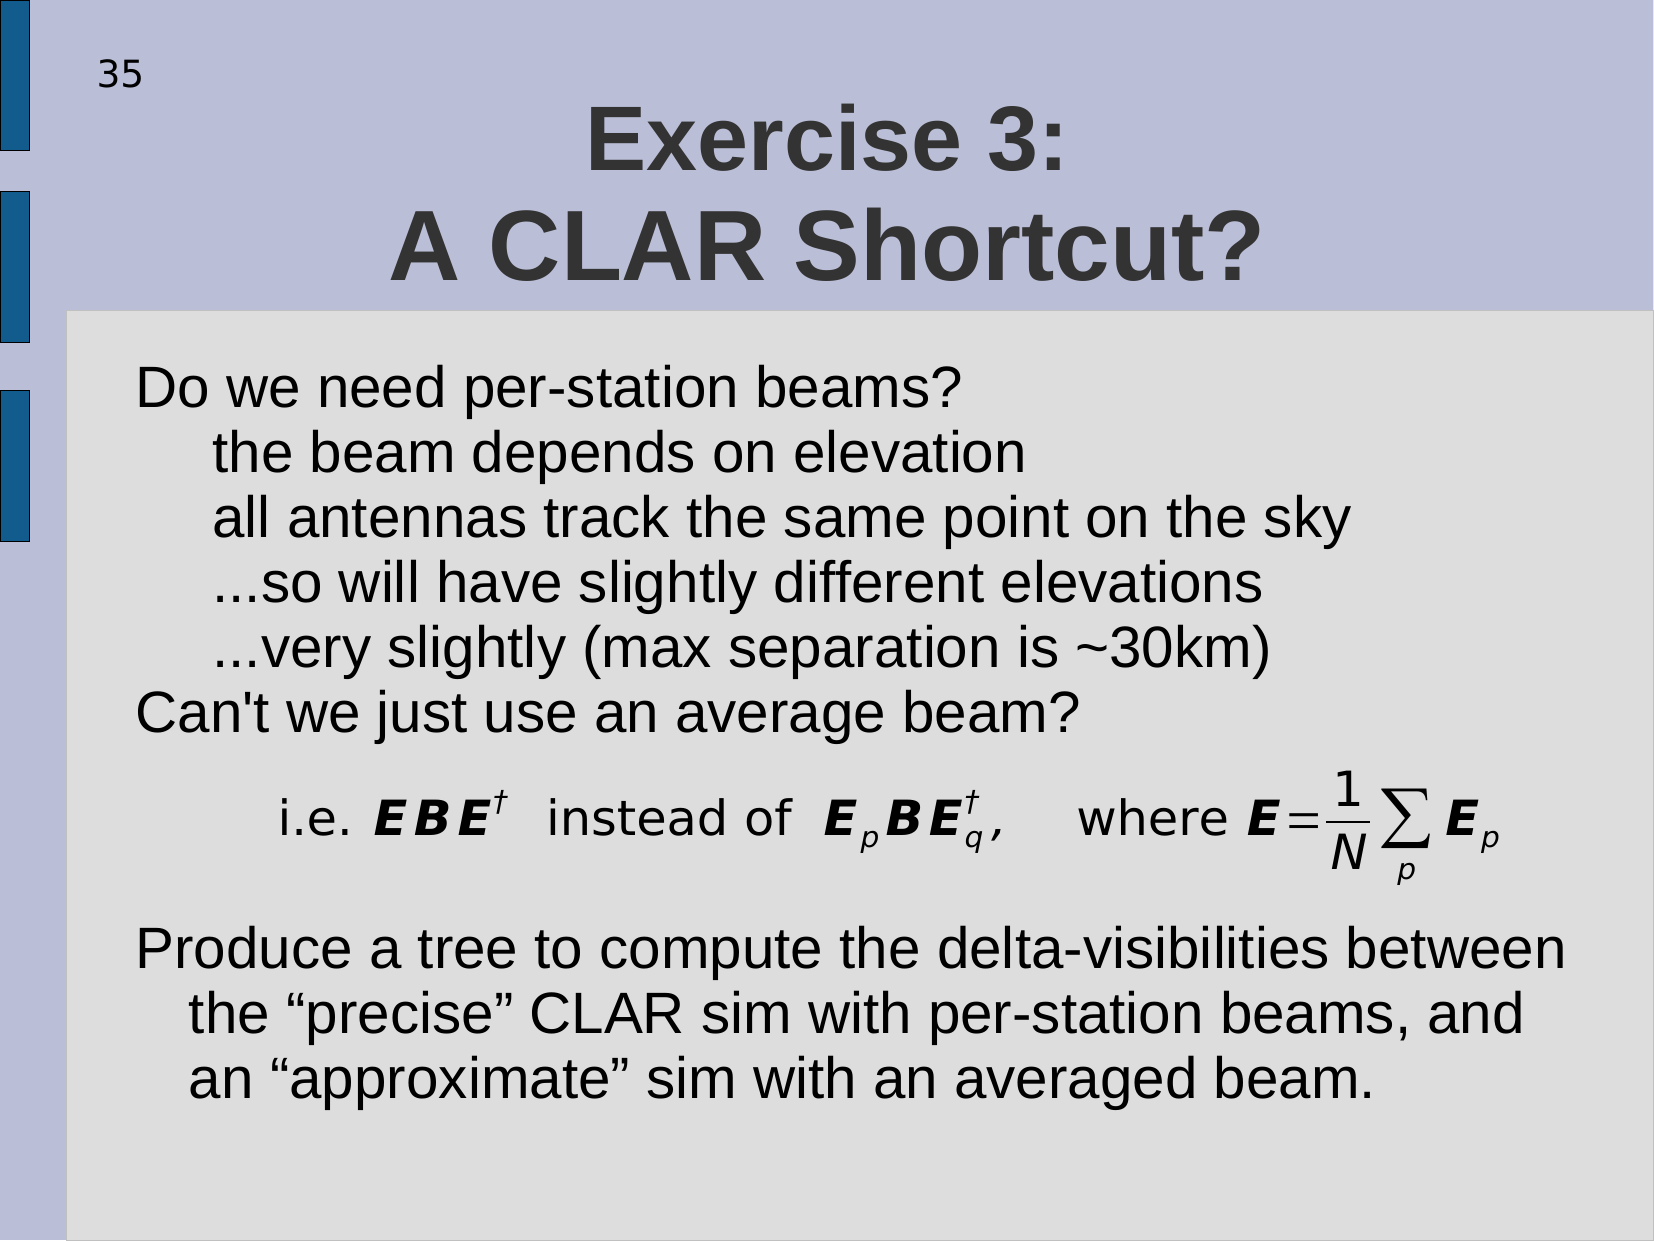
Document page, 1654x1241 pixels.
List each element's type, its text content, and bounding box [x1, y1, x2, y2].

text_box <number> [84, 45, 319, 119]
list Do we need per-station beams? the beam depends on elevation all antennas track the same point on the sky ...so will have slightly different elevations ...very slightly (max separation is ~30km) Can't we just use an average beam? [118, 354, 1595, 761]
chart [271, 761, 1506, 886]
title Exercise 3: A CLAR Shortcut? [121, 83, 1534, 307]
list Produce a tree to compute the delta-visibilities between the “precise” CLAR sim with per-station beams, and an “approximate” sim with an averaged beam. [118, 915, 1595, 1187]
